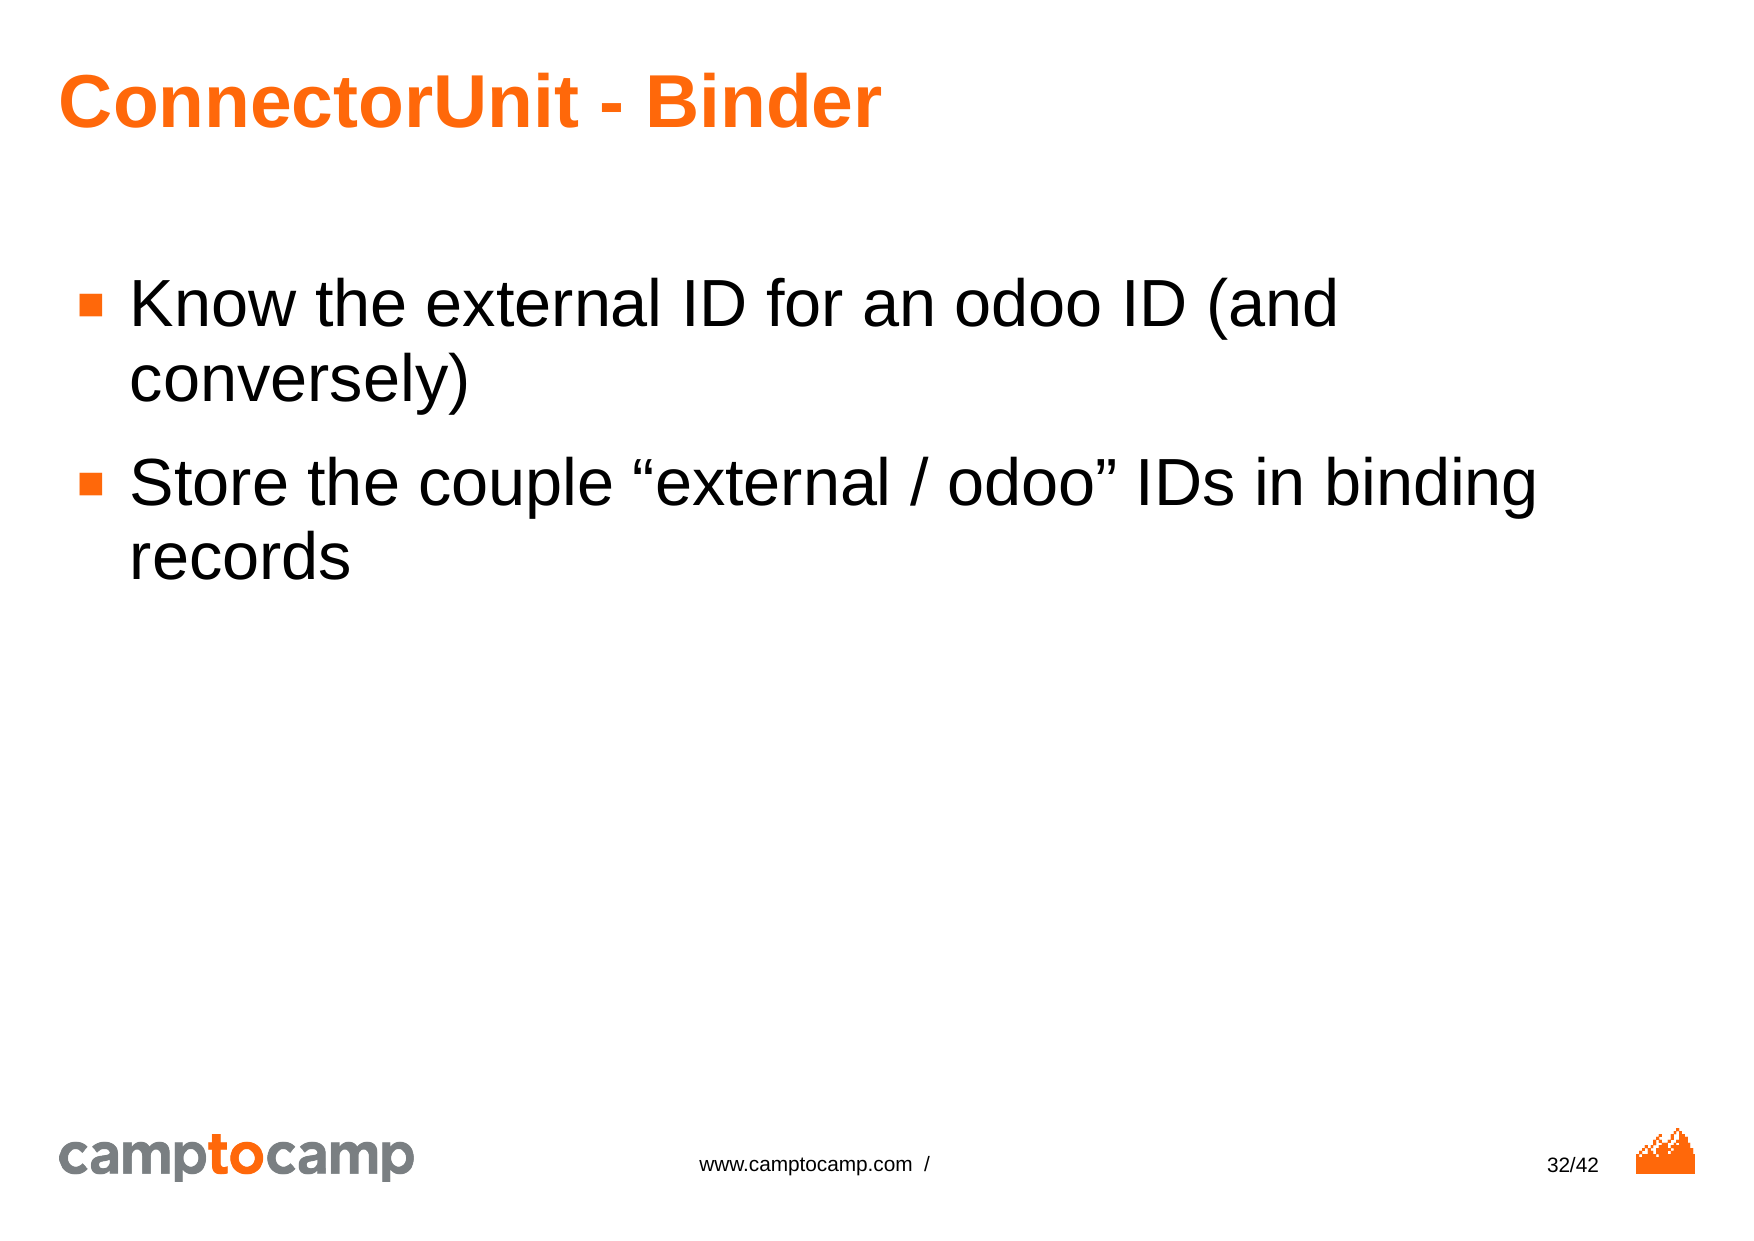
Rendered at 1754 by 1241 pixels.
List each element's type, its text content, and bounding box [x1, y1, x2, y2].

picture [1636, 1128, 1695, 1174]
picture [59, 1134, 414, 1182]
list Know the external ID for an odoo ID (and conversely) Store the couple “external / odoo” IDs in binding records [59, 265, 1696, 917]
title ConnectorUnit - Binder [59, 59, 1695, 247]
